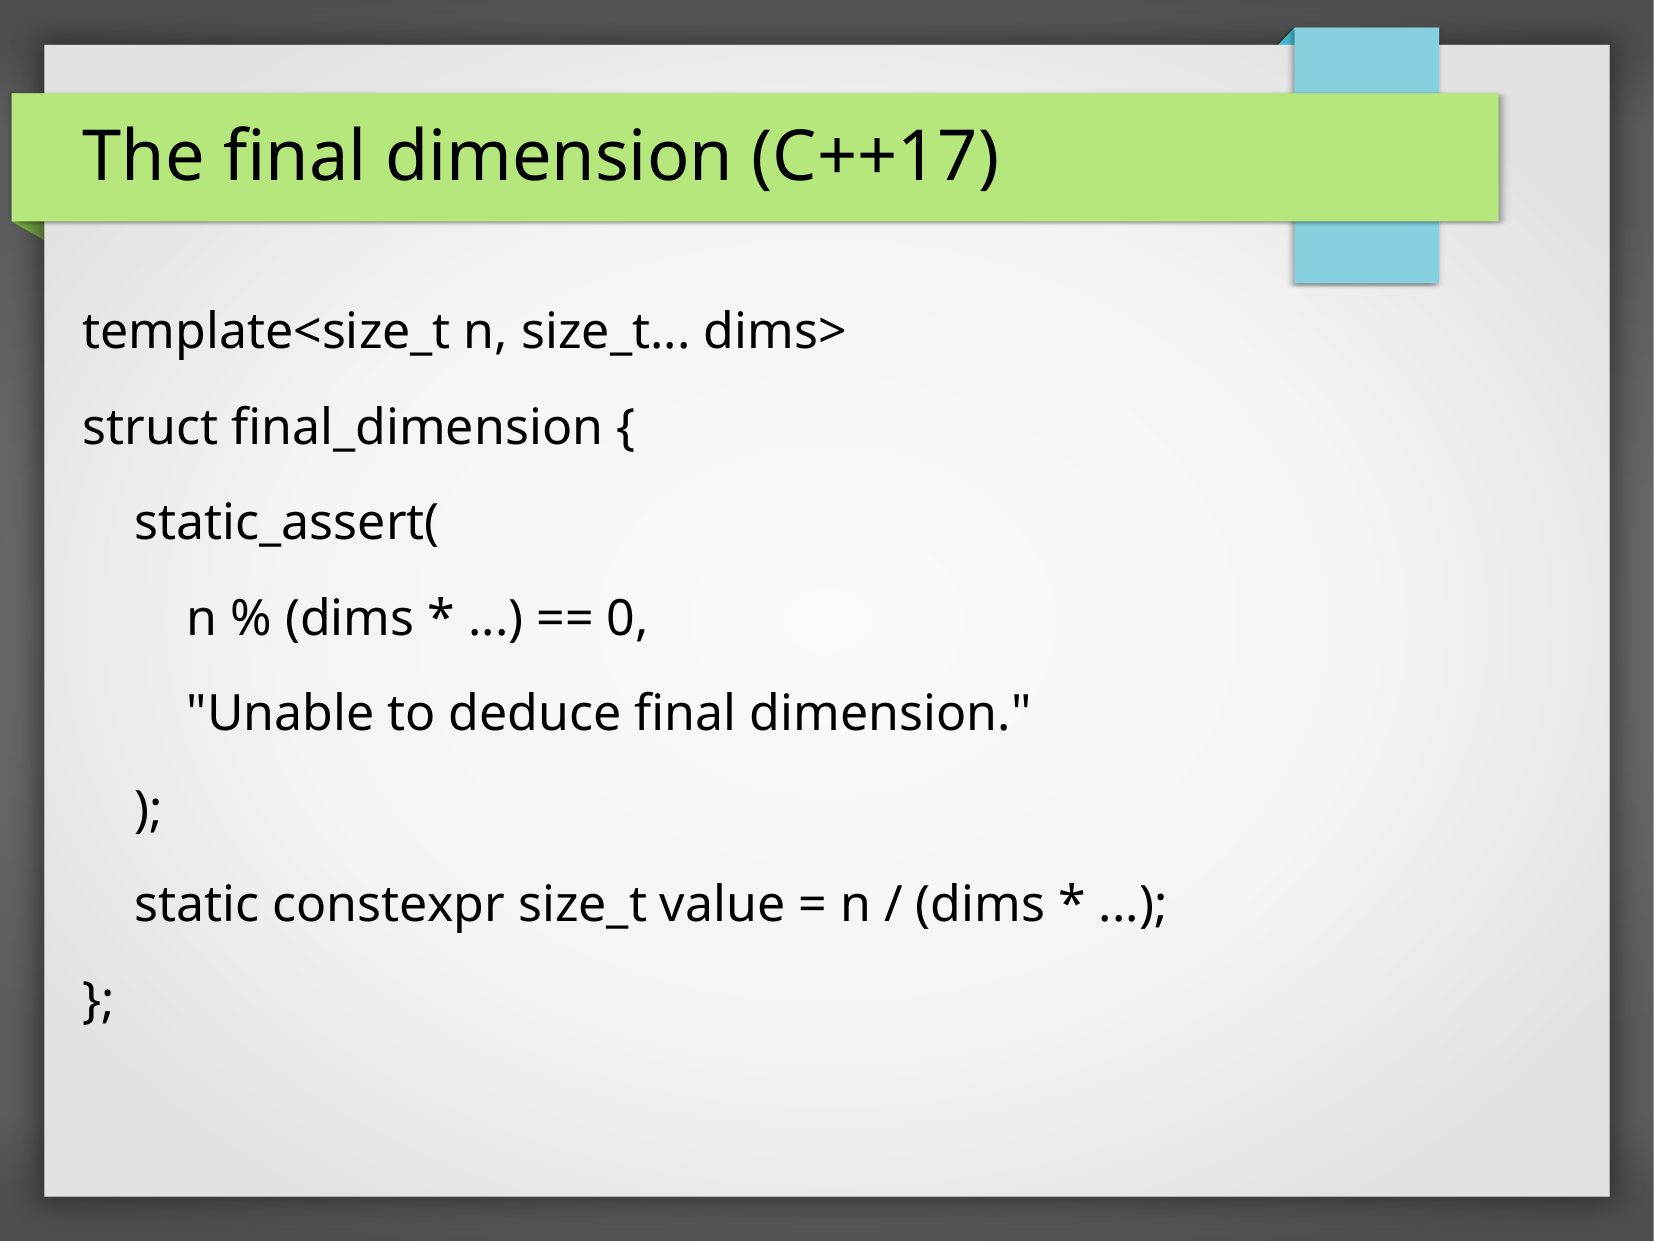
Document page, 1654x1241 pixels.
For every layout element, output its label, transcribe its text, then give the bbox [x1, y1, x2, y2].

picture [0, 0, 1654, 1241]
list template<size_t n, size_t... dims> struct final_dimension { static_assert( n % (dims * ...) == 0, "Unable to deduce final dimension." ); static constexpr size_t value = n / (dims * ...); }; [82, 295, 1571, 1186]
title The final dimension (C++17) [82, 94, 1264, 213]
